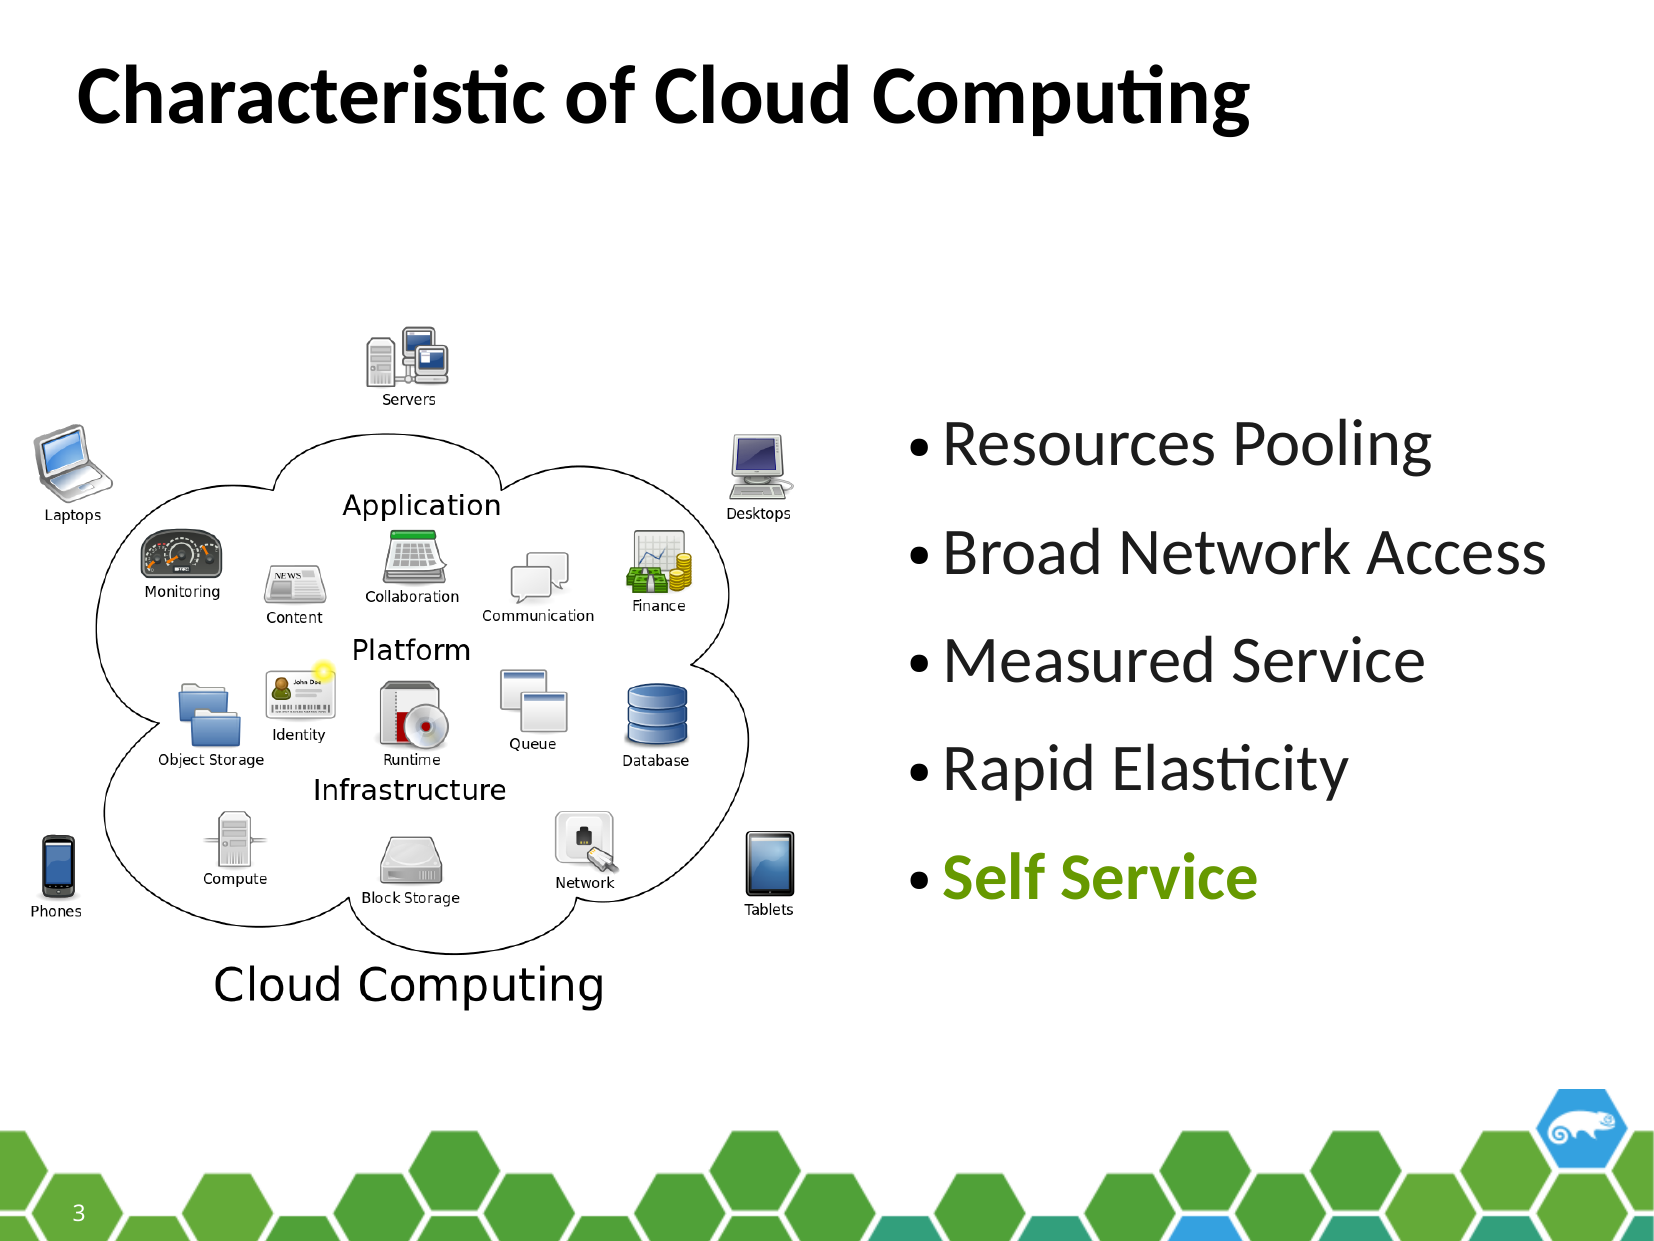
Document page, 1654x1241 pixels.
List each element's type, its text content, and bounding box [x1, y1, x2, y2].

picture [0, 1089, 1654, 1241]
text_box Resources Pooling Broad Network Access Measured Service Rapid Elasticity Self Service [892, 408, 1590, 931]
picture [0, 291, 829, 1045]
title Characteristic of Cloud Computing [77, 13, 1441, 193]
